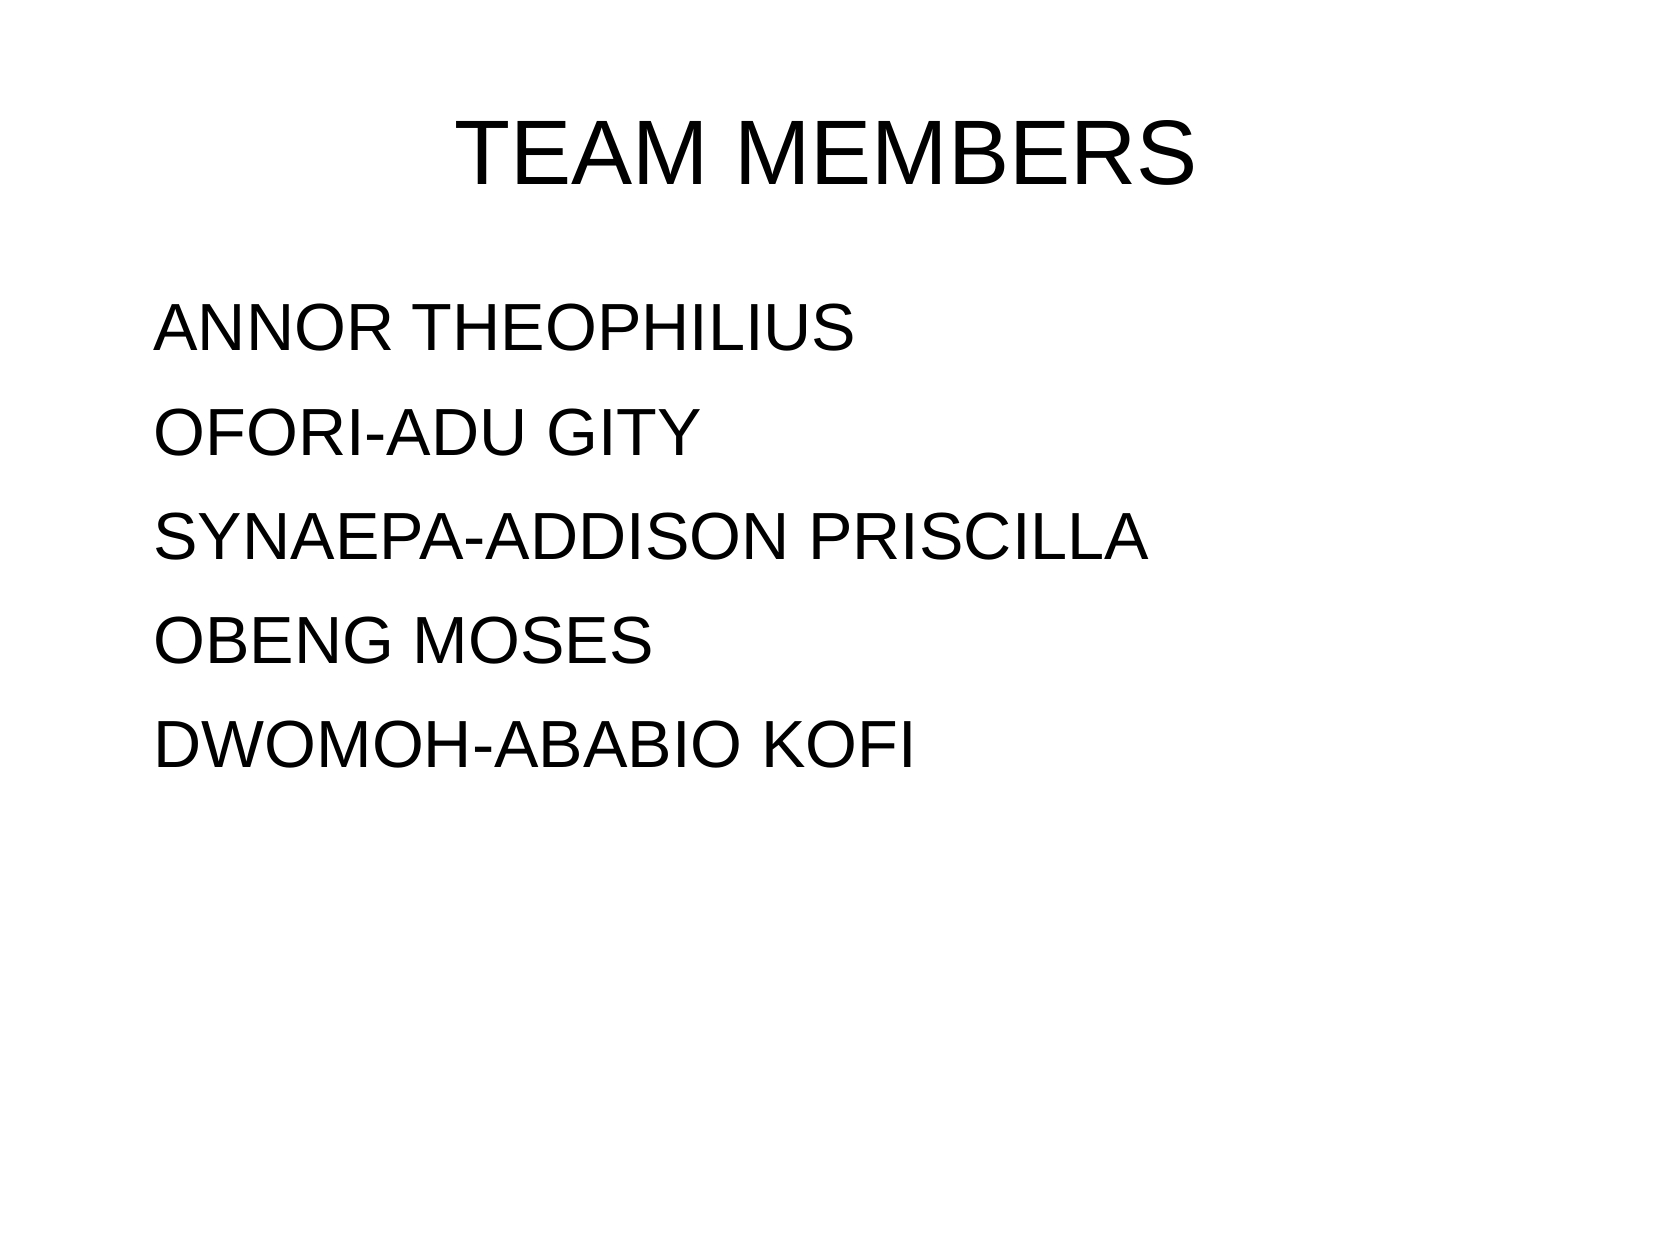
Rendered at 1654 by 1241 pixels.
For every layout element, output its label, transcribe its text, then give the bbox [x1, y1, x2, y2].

title TEAM MEMBERS [82, 49, 1571, 257]
list ANNOR THEOPHILIUS OFORI-ADU GITY SYNAEPA-ADDISON PRISCILLA OBENG MOSES DWOMOH-ABABIO KOFI [82, 290, 1538, 1010]
